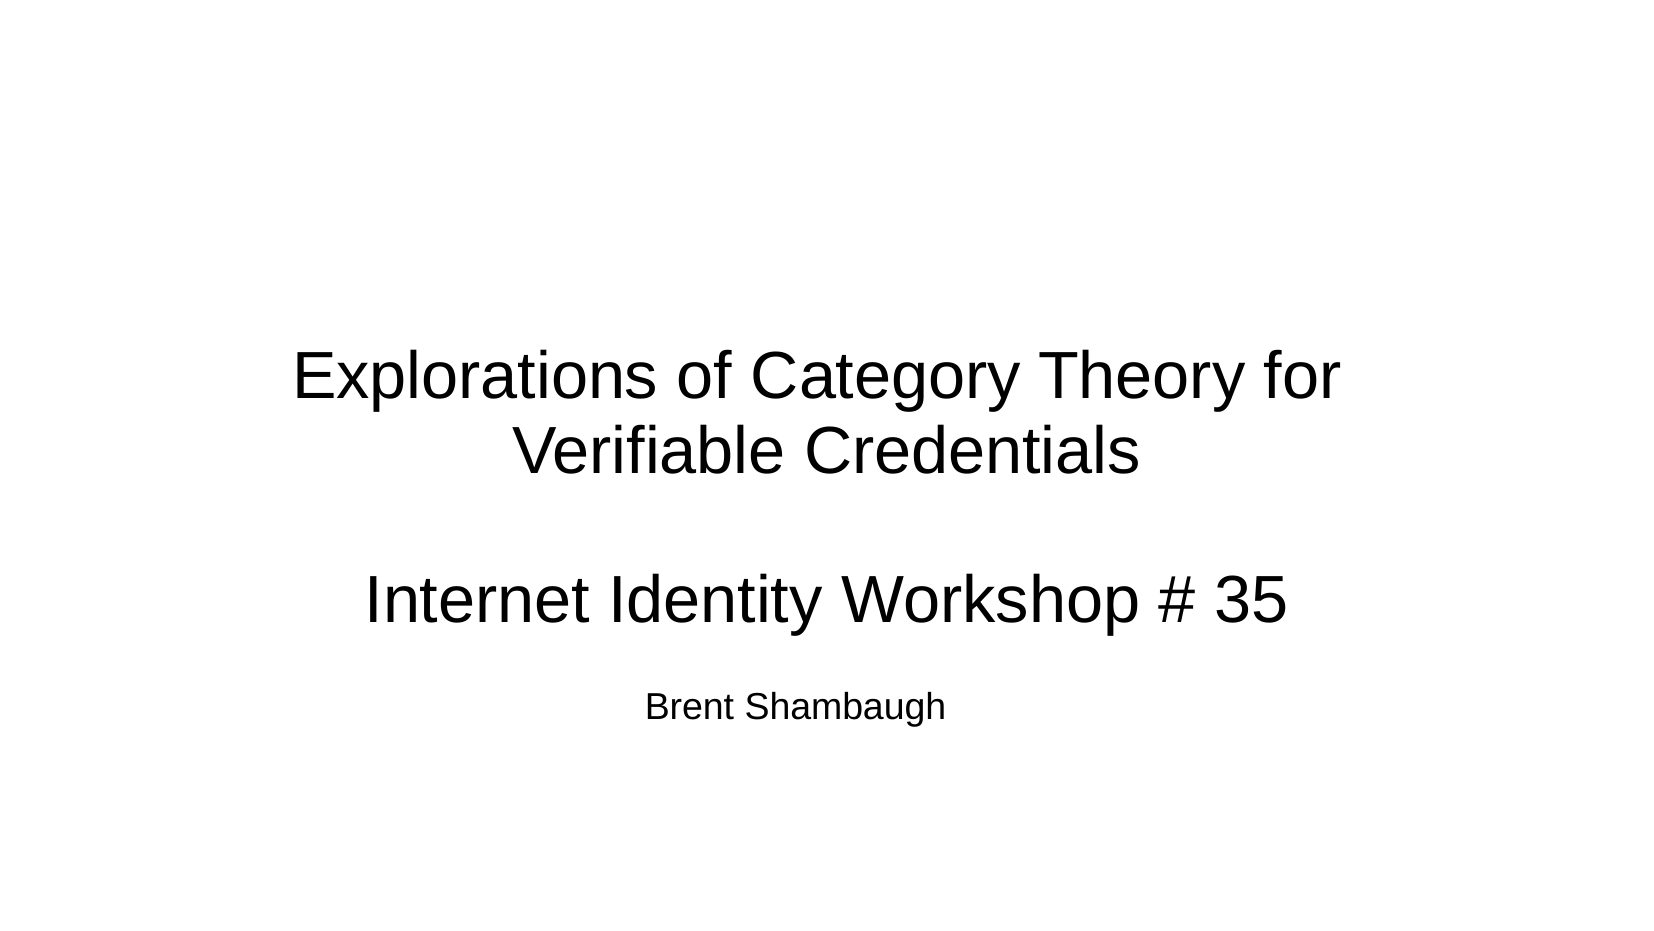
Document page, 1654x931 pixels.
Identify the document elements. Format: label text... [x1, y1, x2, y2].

text_box Brent Shambaugh [630, 678, 962, 736]
subtitle Explorations of Category Theory for Verifiable Credentials Internet Identity Workshop # 35 [82, 217, 1571, 758]
